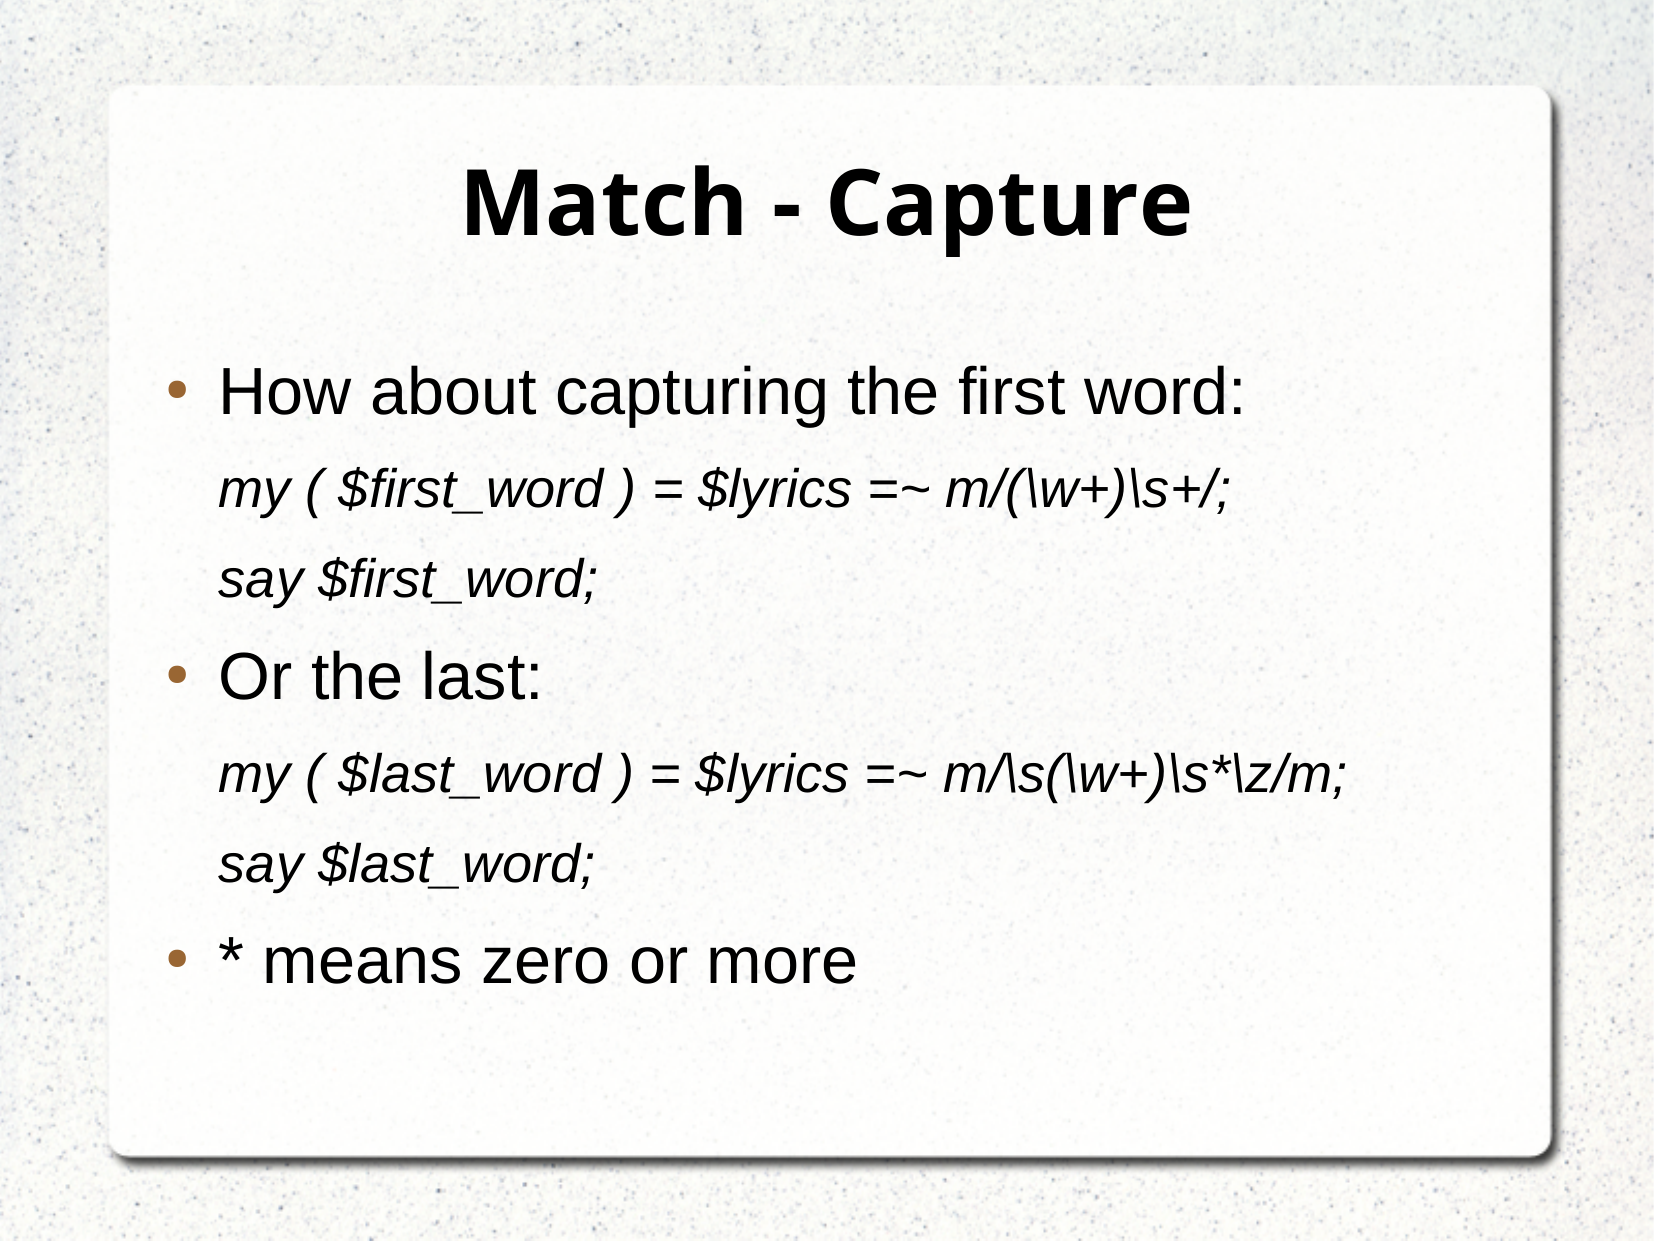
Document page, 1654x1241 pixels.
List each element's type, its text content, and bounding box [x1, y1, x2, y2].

title Match - Capture [118, 96, 1536, 304]
picture [0, 0, 1654, 1241]
list How about capturing the first word: my ( $first_word ) = $lyrics =~ m/(\w+)\s+/; say $first_word; Or the last: my ( $last_word ) = $lyrics =~ m/\s(\w+)\s*\z/m; say $last_word; * means zero or more [147, 354, 1506, 998]
